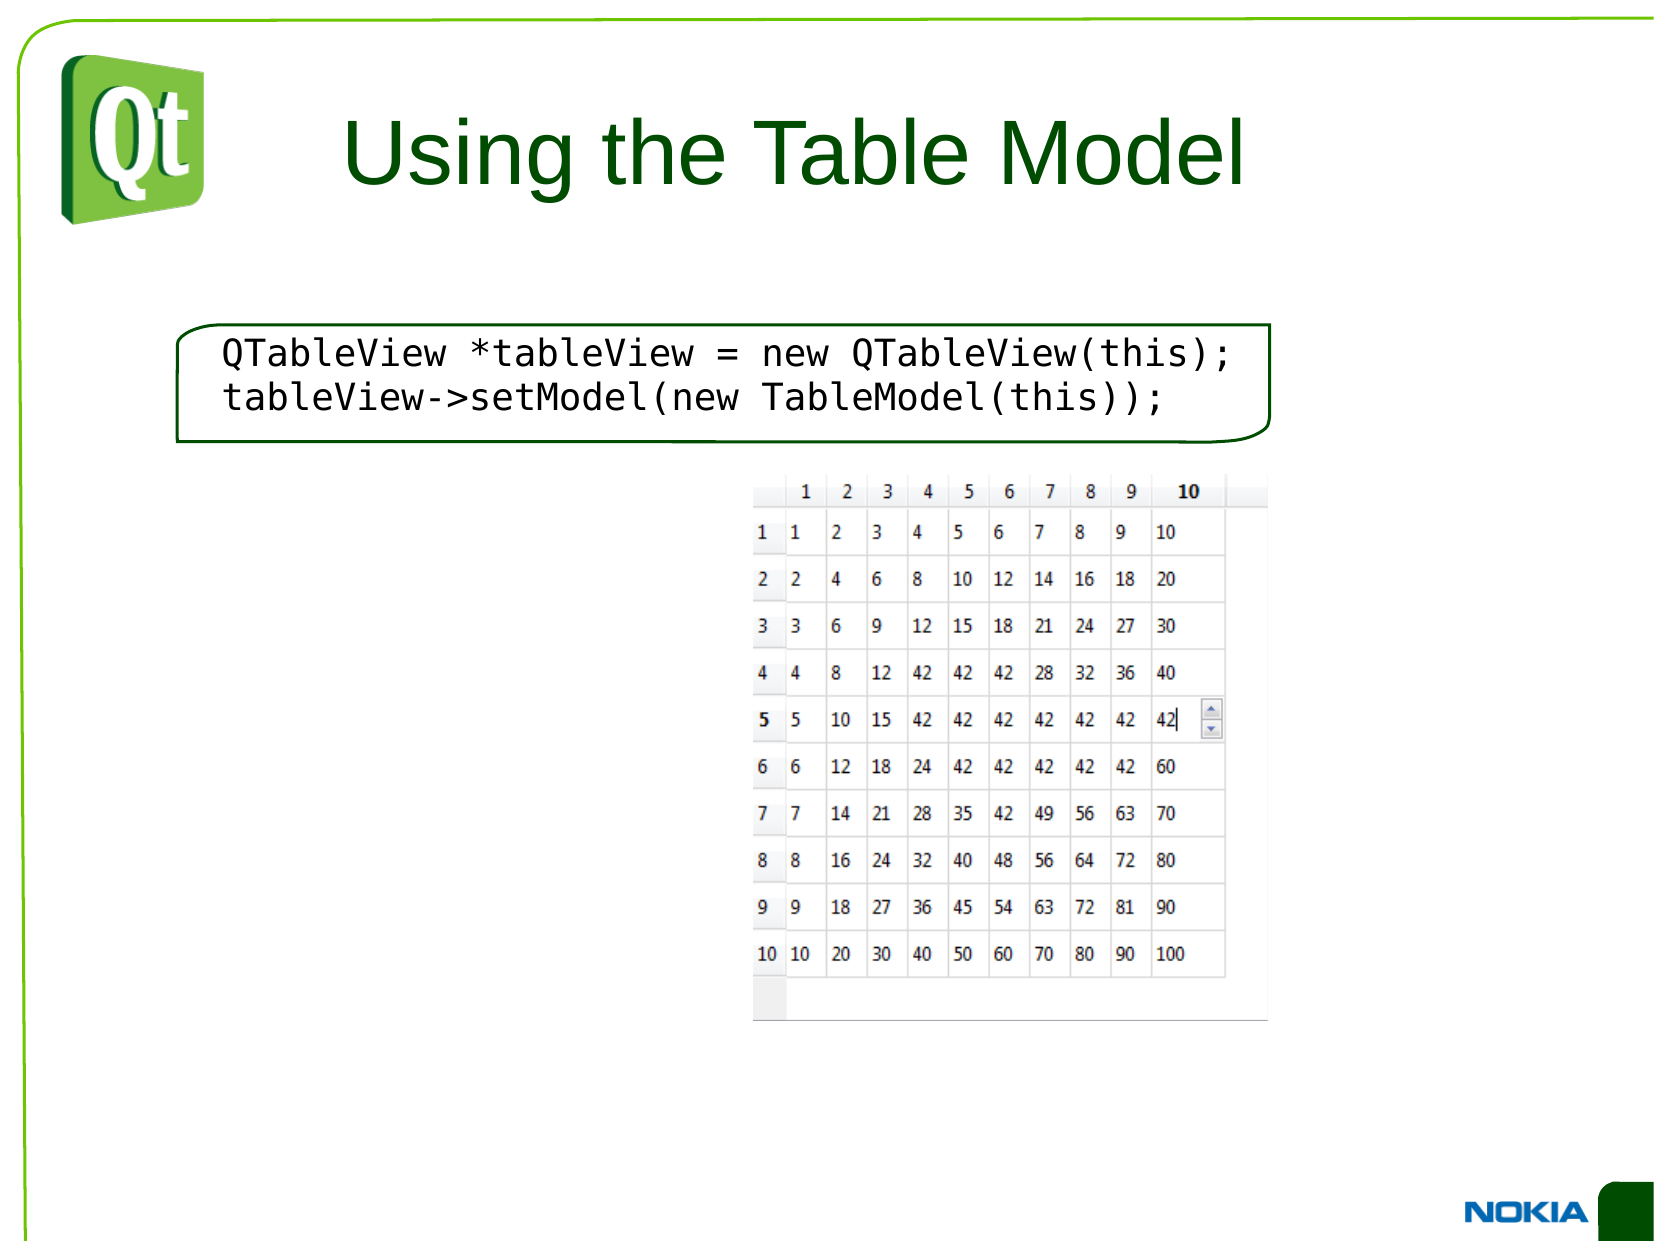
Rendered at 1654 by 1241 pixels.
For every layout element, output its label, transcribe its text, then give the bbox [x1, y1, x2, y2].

picture [1465, 1201, 1589, 1223]
picture [61, 55, 204, 225]
text_box QTableView *tableView = new QTableView(this); tableView->setModel(new TableModel(this)); [206, 327, 1268, 427]
title Using the Table Model [257, 56, 1333, 250]
picture [753, 474, 1268, 1021]
